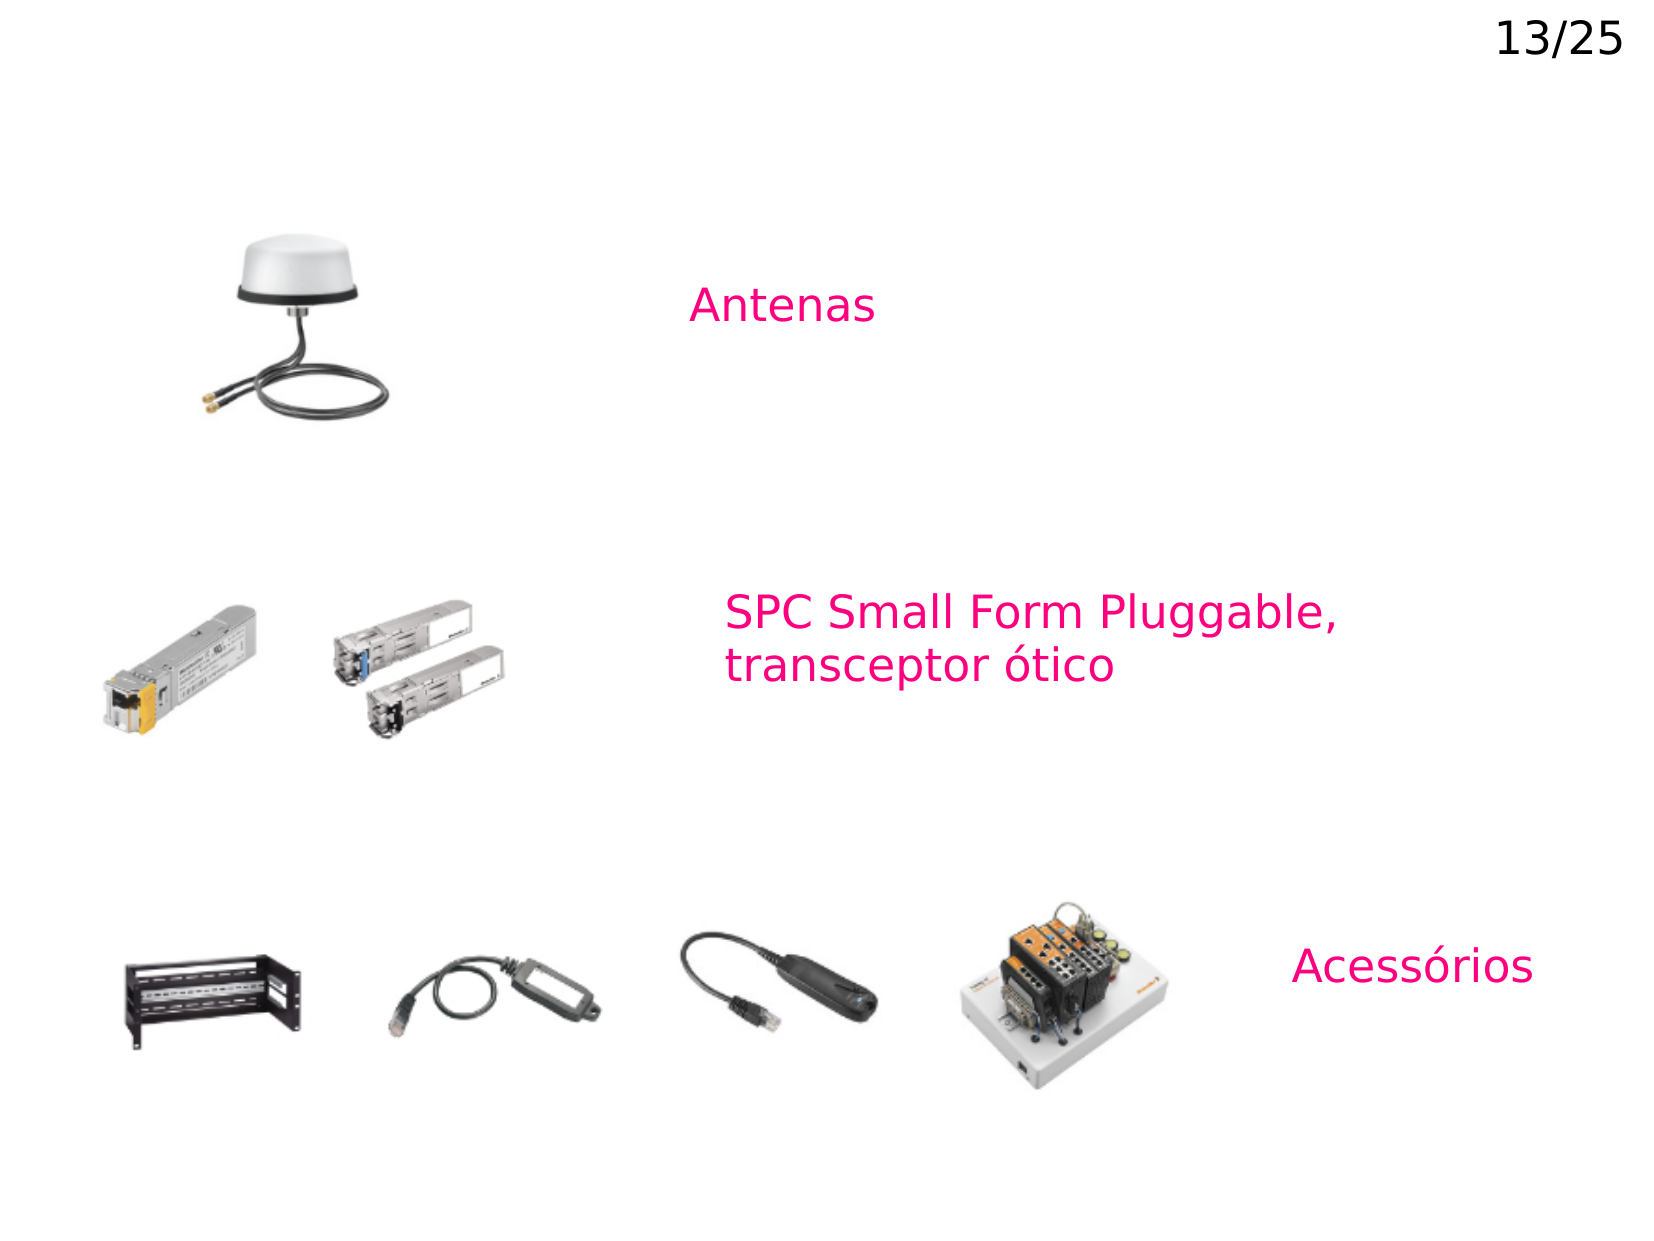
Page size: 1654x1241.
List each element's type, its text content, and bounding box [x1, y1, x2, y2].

text_box SPC Small Form Pluggable, transceptor ótico [709, 578, 1406, 792]
picture [94, 591, 521, 745]
picture [119, 897, 1178, 1099]
text_box Acessórios [1276, 933, 1550, 1002]
picture [190, 224, 400, 433]
text_box Antenas [674, 271, 892, 340]
